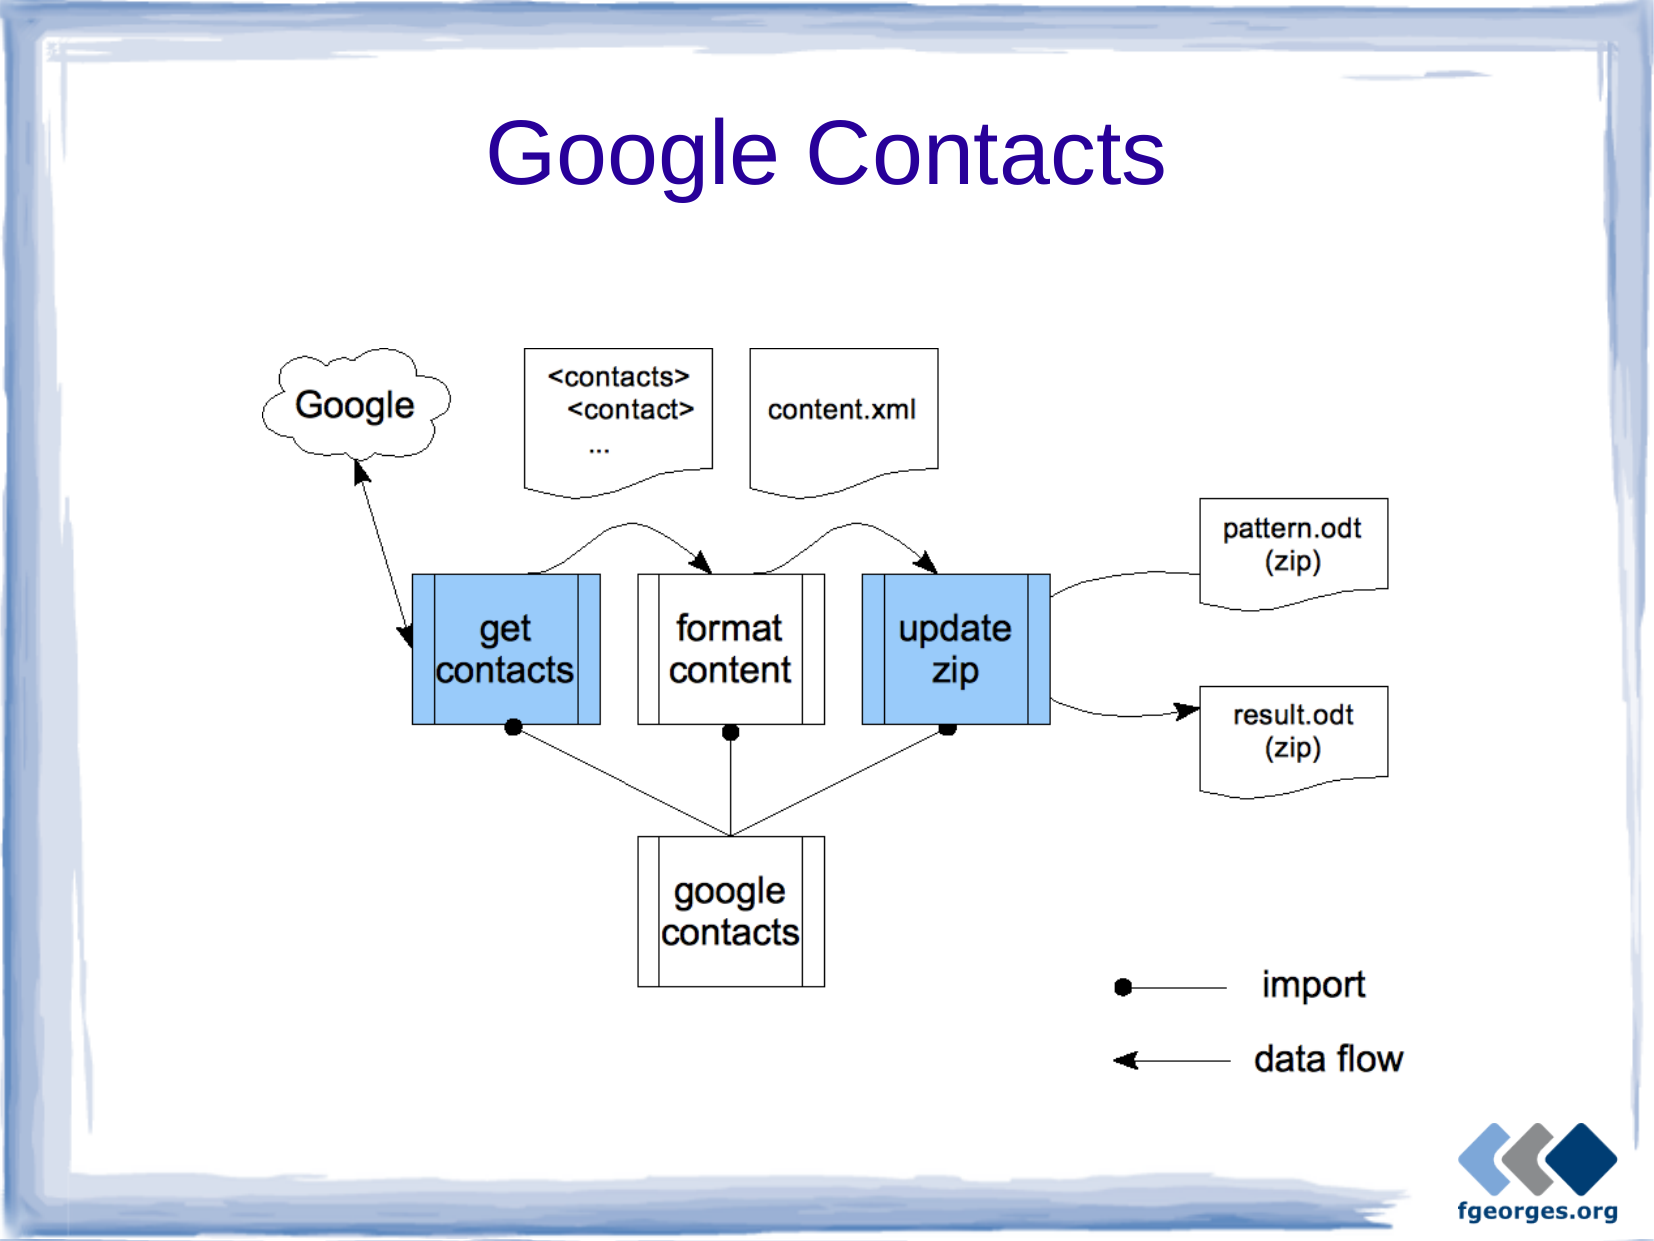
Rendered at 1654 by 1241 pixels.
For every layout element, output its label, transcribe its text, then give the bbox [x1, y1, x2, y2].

picture [0, 0, 1654, 1241]
title Google Contacts [82, 56, 1571, 250]
